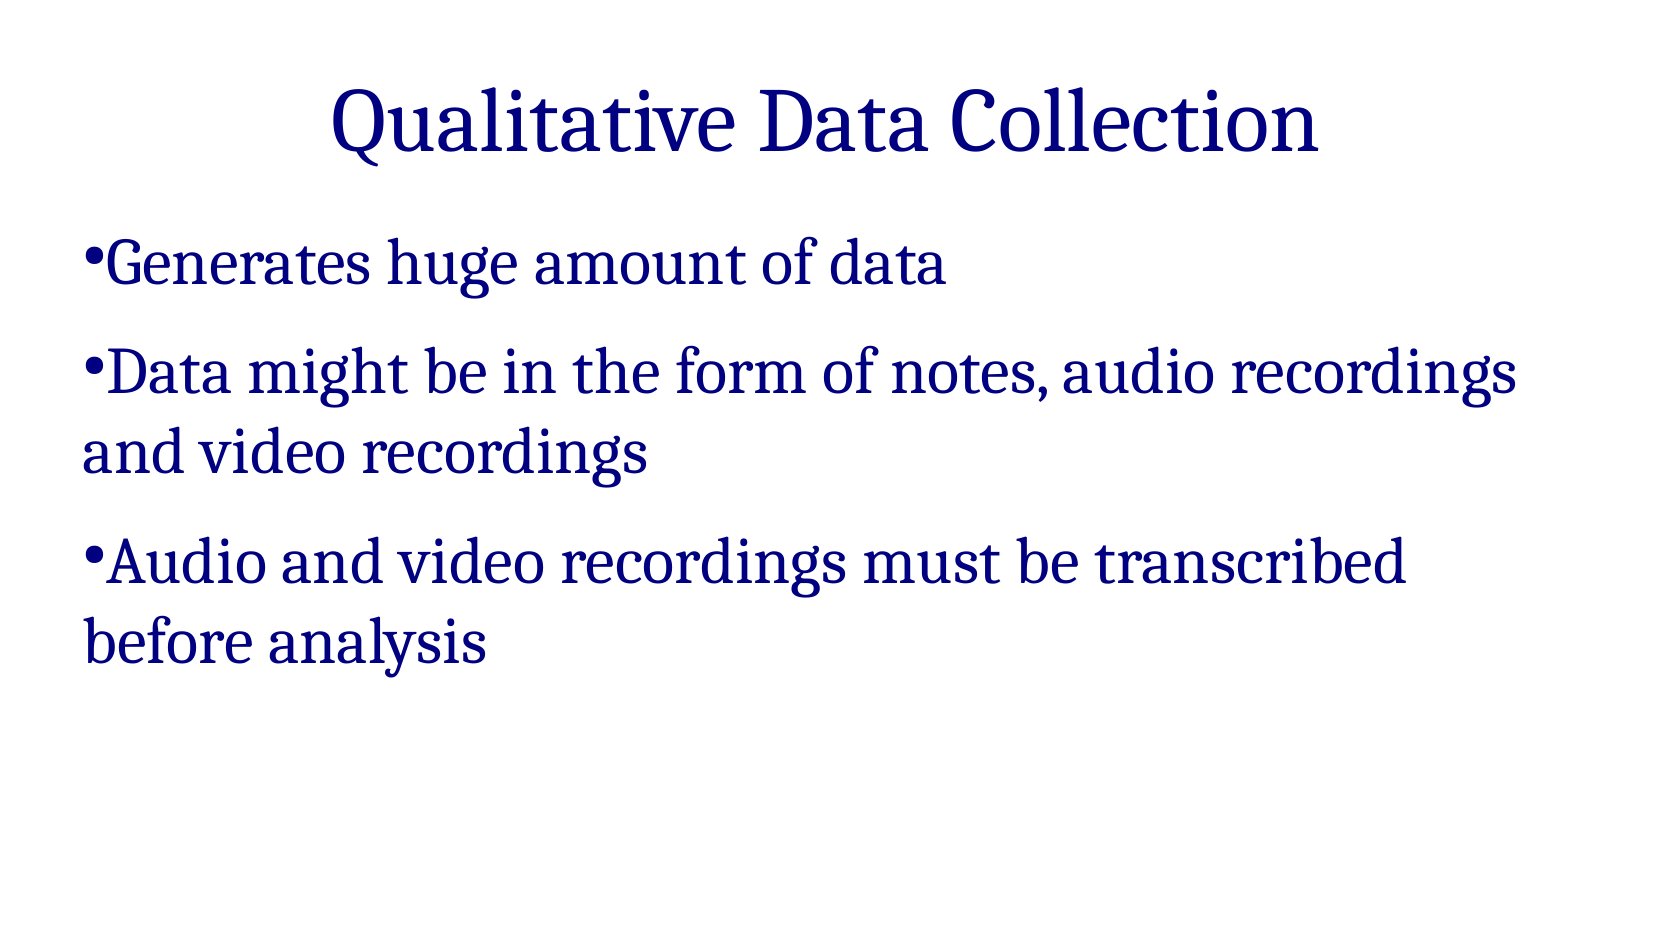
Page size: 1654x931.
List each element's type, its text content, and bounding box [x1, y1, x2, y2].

title Qualitative Data Collection [82, 37, 1571, 193]
list Generates huge amount of data Data might be in the form of notes, audio recordings and video recordings Audio and video recordings must be transcribed before analysis [82, 217, 1571, 758]
